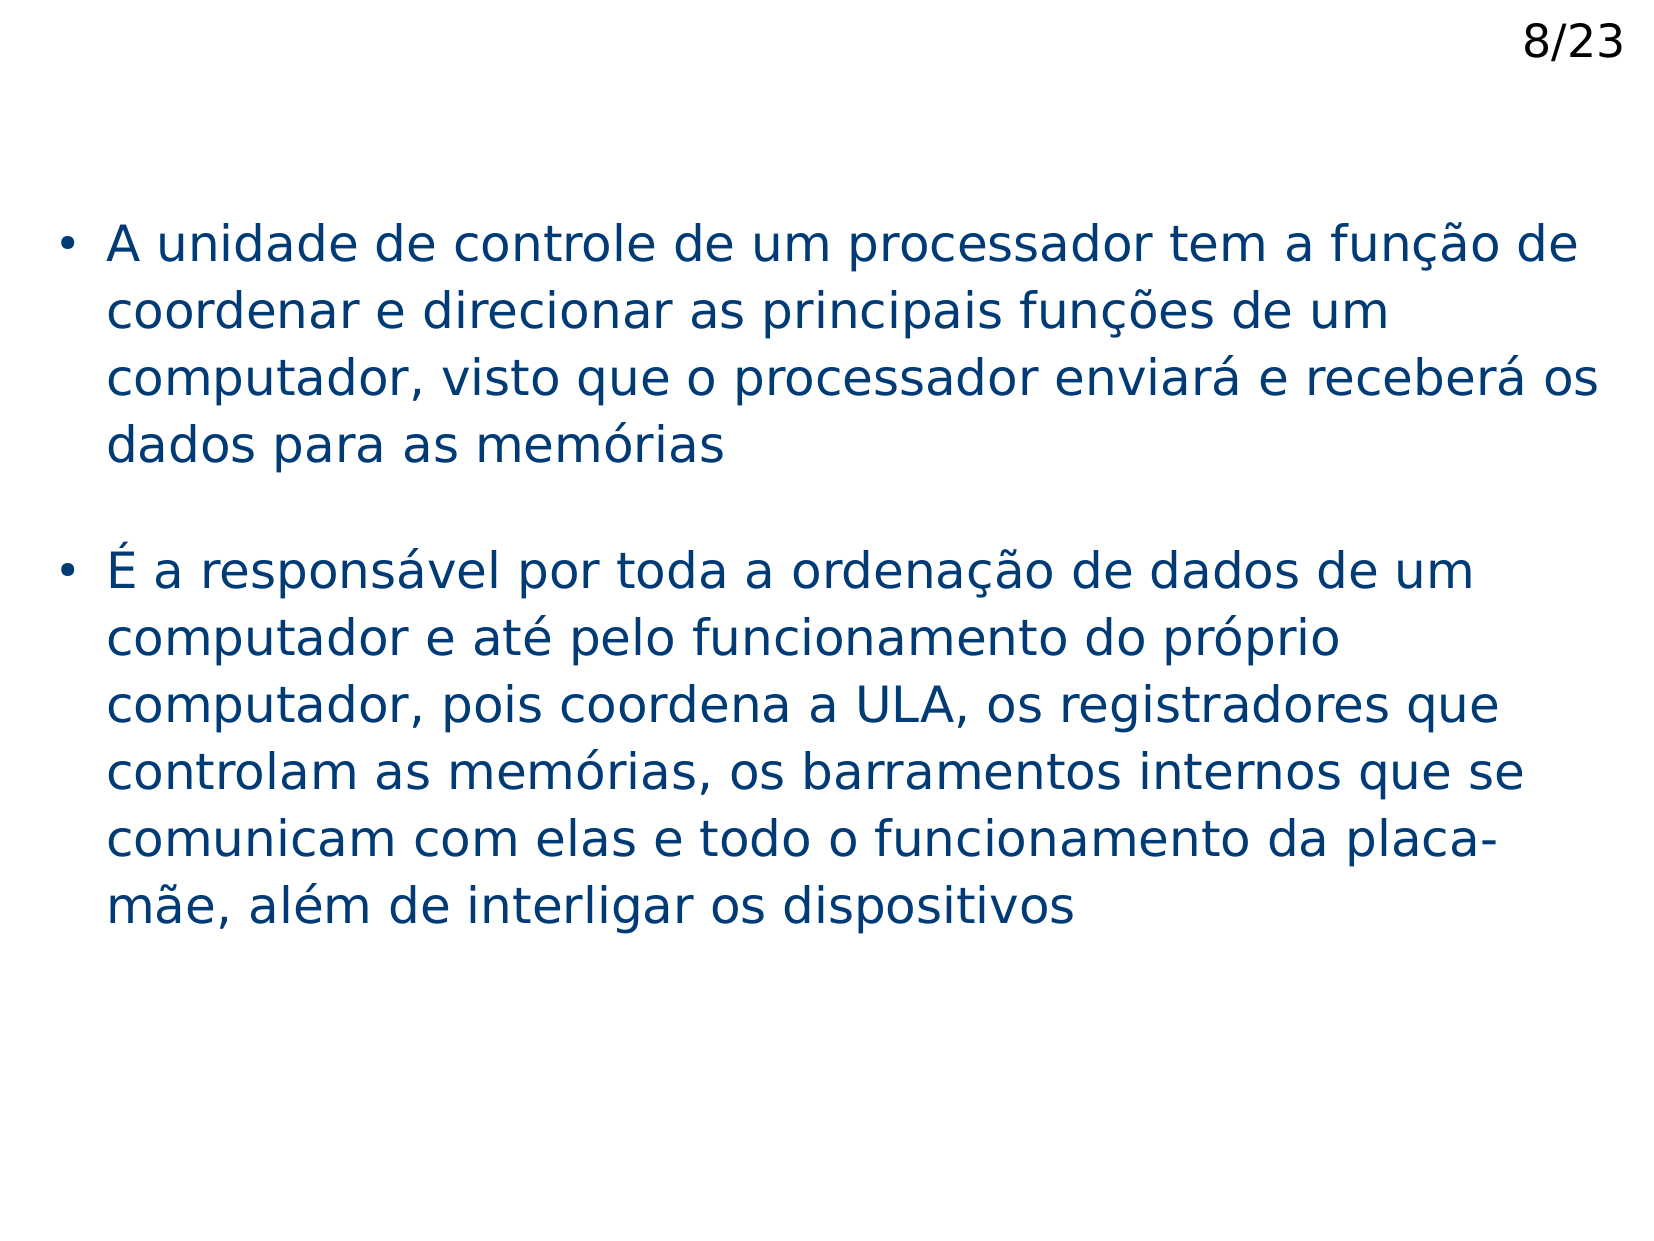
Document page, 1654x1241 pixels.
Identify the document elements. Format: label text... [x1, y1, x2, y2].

list A unidade de controle de um processador tem a função de coordenar e direcionar as principais funções de um computador, visto que o processador enviará e receberá os dados para as memórias É a responsável por toda a ordenação de dados de um computador e até pelo funcionamento do próprio computador, pois coordena a ULA, os registradores que controlam as memórias, os barramentos internos que se comunicam com elas e todo o funcionamento da placa-mãe, além de interligar os dispositivos [59, 206, 1625, 1211]
